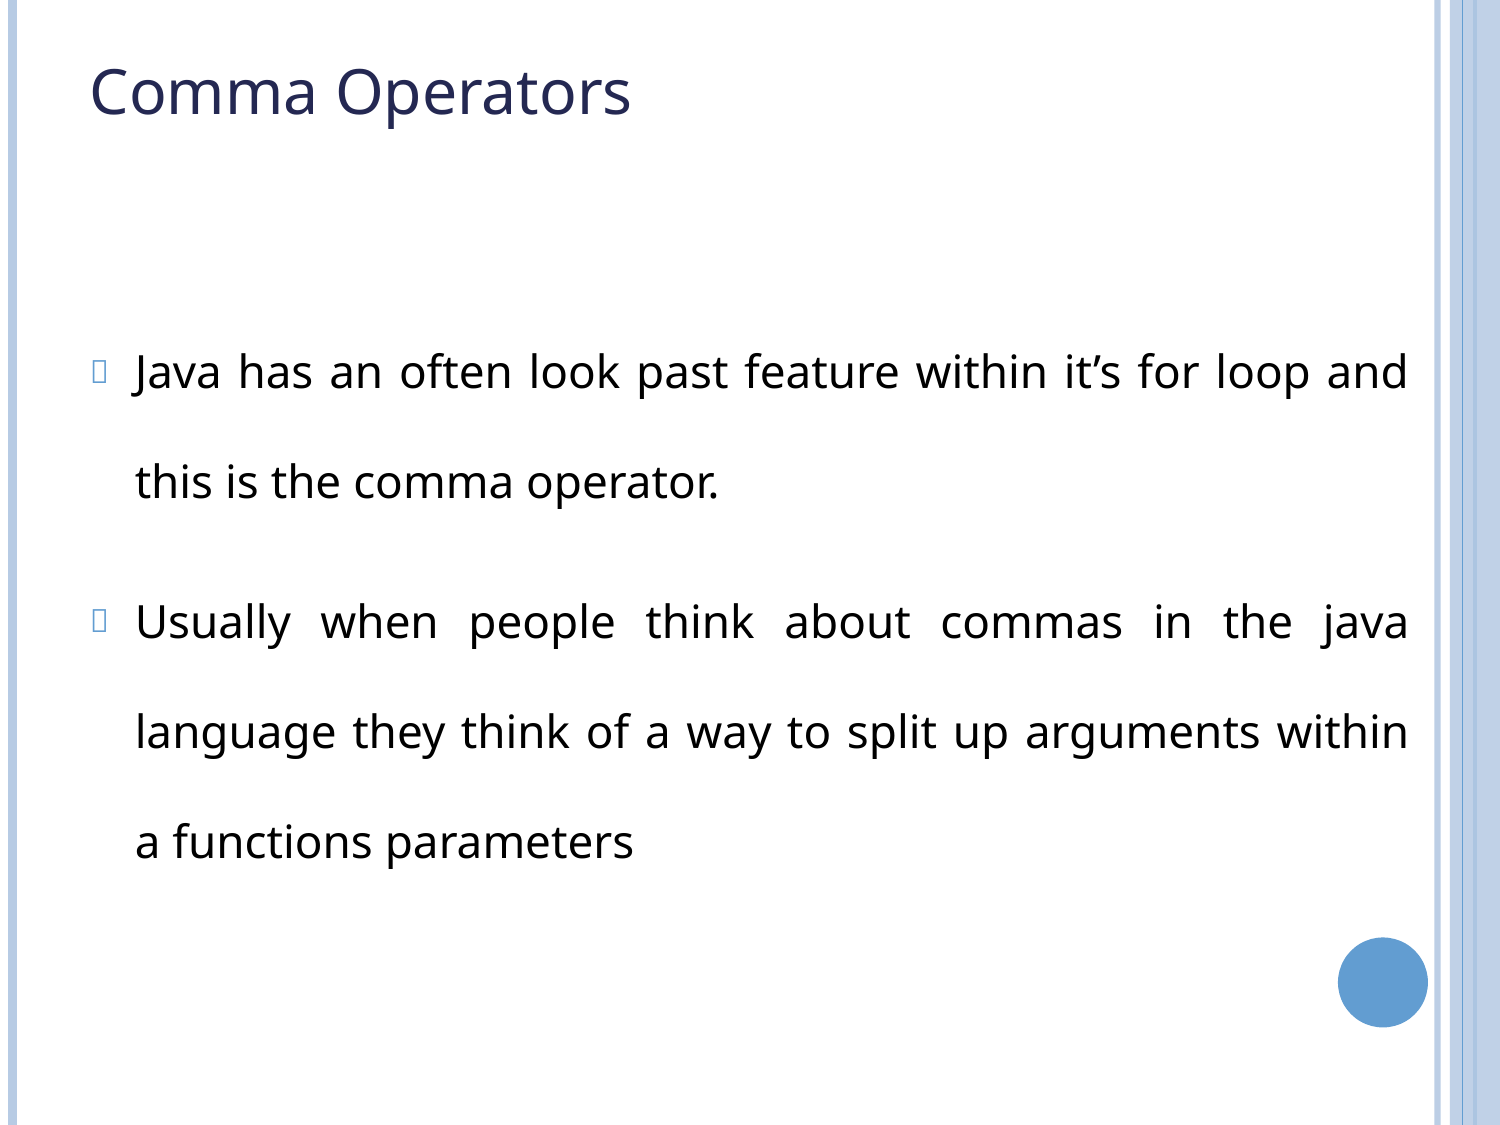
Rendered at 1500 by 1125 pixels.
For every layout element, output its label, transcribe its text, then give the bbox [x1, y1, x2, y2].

title Comma Operators [75, 45, 1300, 233]
list Java has an often look past feature within it’s for loop and this is the comma operator. Usually when people think about commas in the java language they think of a way to split up arguments within a functions parameters [75, 280, 1425, 1024]
